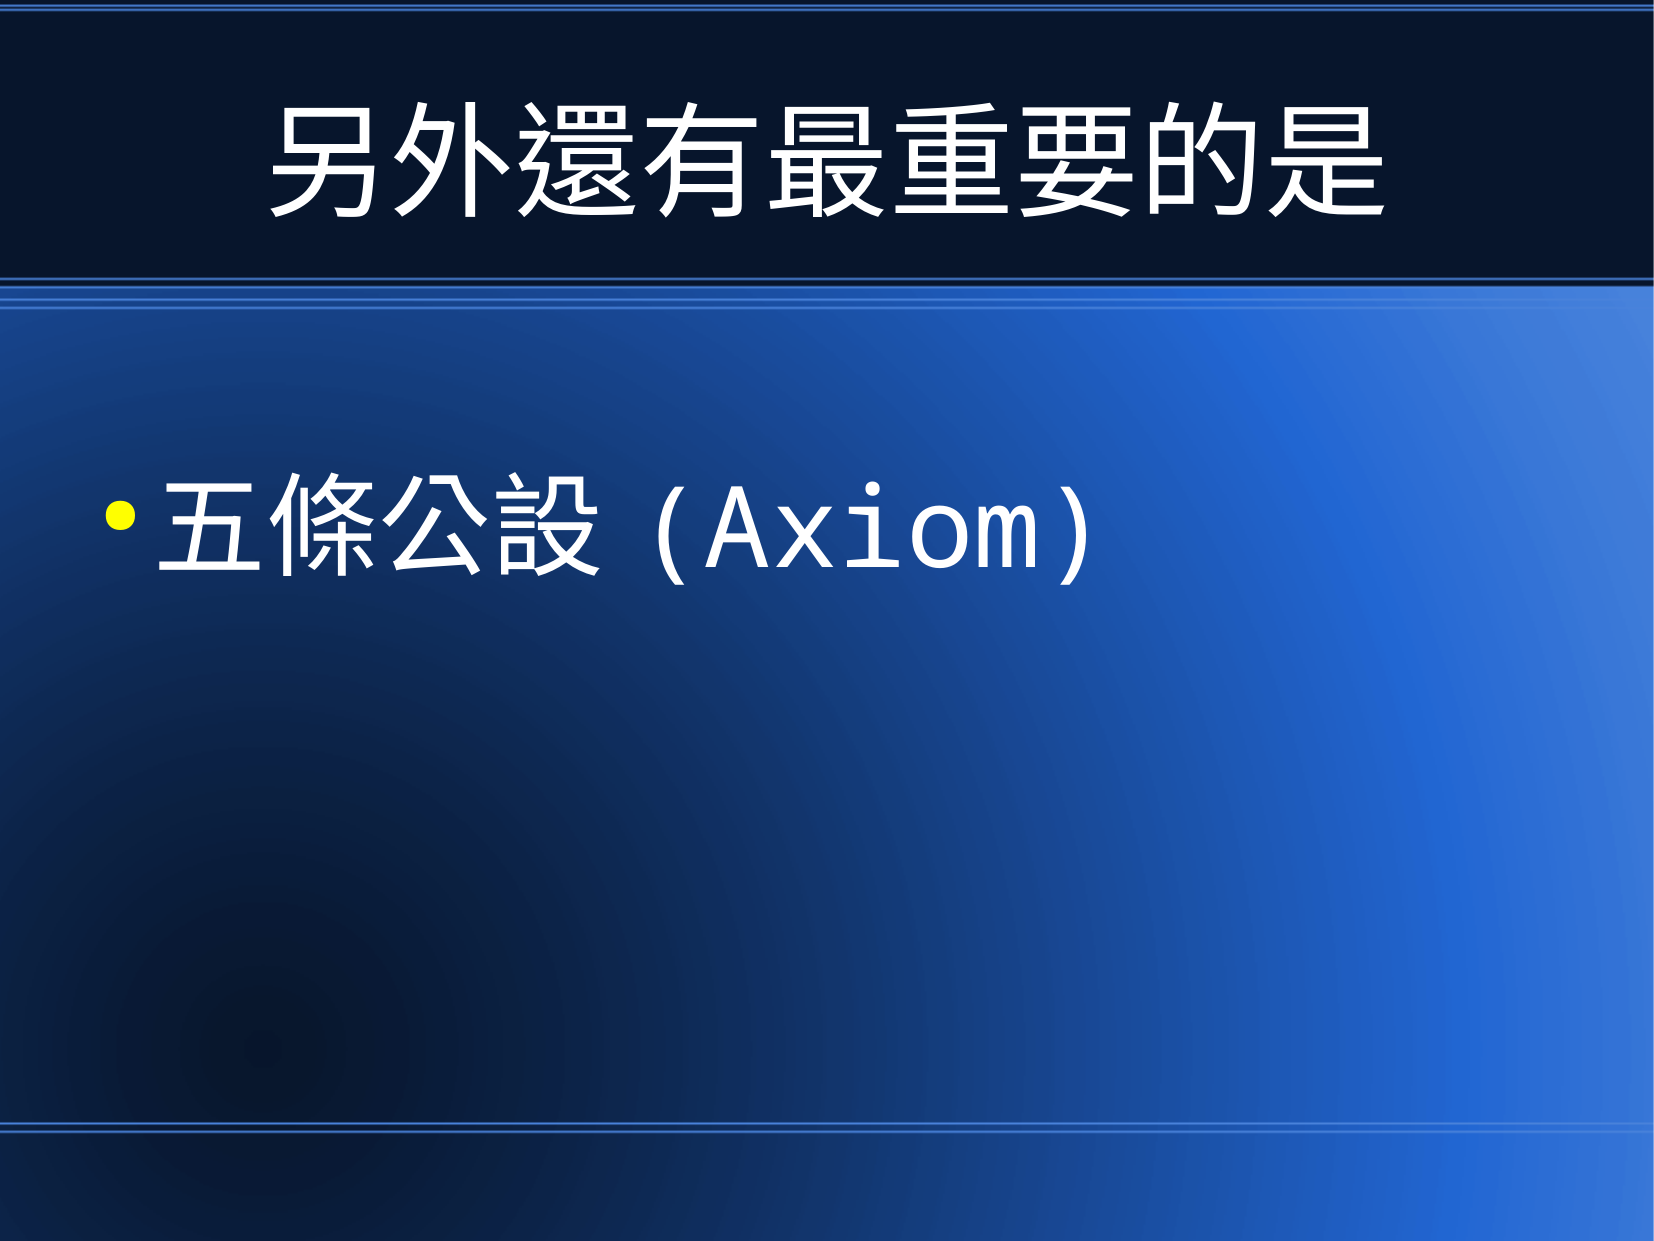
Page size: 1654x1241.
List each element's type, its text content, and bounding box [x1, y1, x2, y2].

picture [0, 0, 1654, 1241]
list 五條公設(Axiom) [82, 355, 1571, 1241]
title 另外還有最重要的是 [82, 49, 1571, 257]
